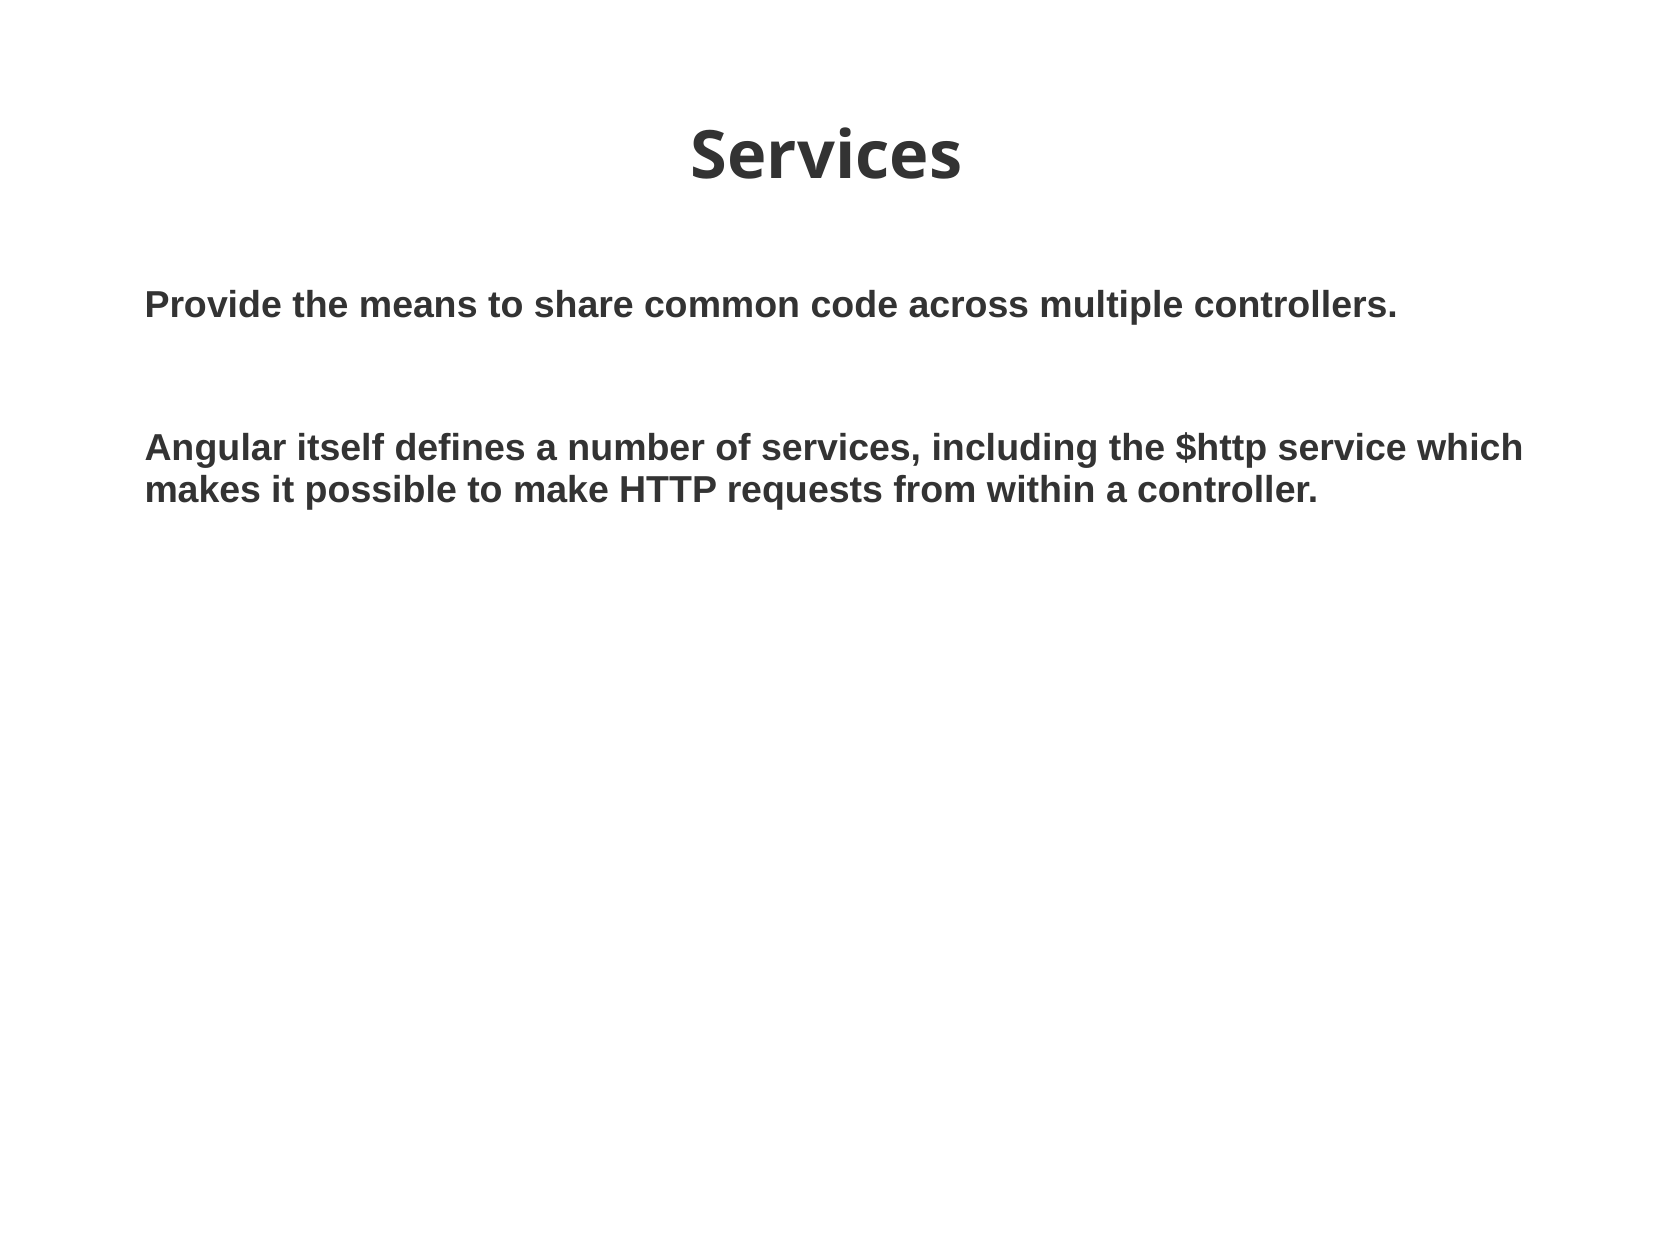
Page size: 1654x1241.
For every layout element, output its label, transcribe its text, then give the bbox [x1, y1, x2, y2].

title Services [82, 49, 1571, 257]
list Provide the means to share common code across multiple controllers. Angular itself defines a number of services, including the $http service which makes it possible to make HTTP requests from within a controller. [82, 283, 1571, 714]
